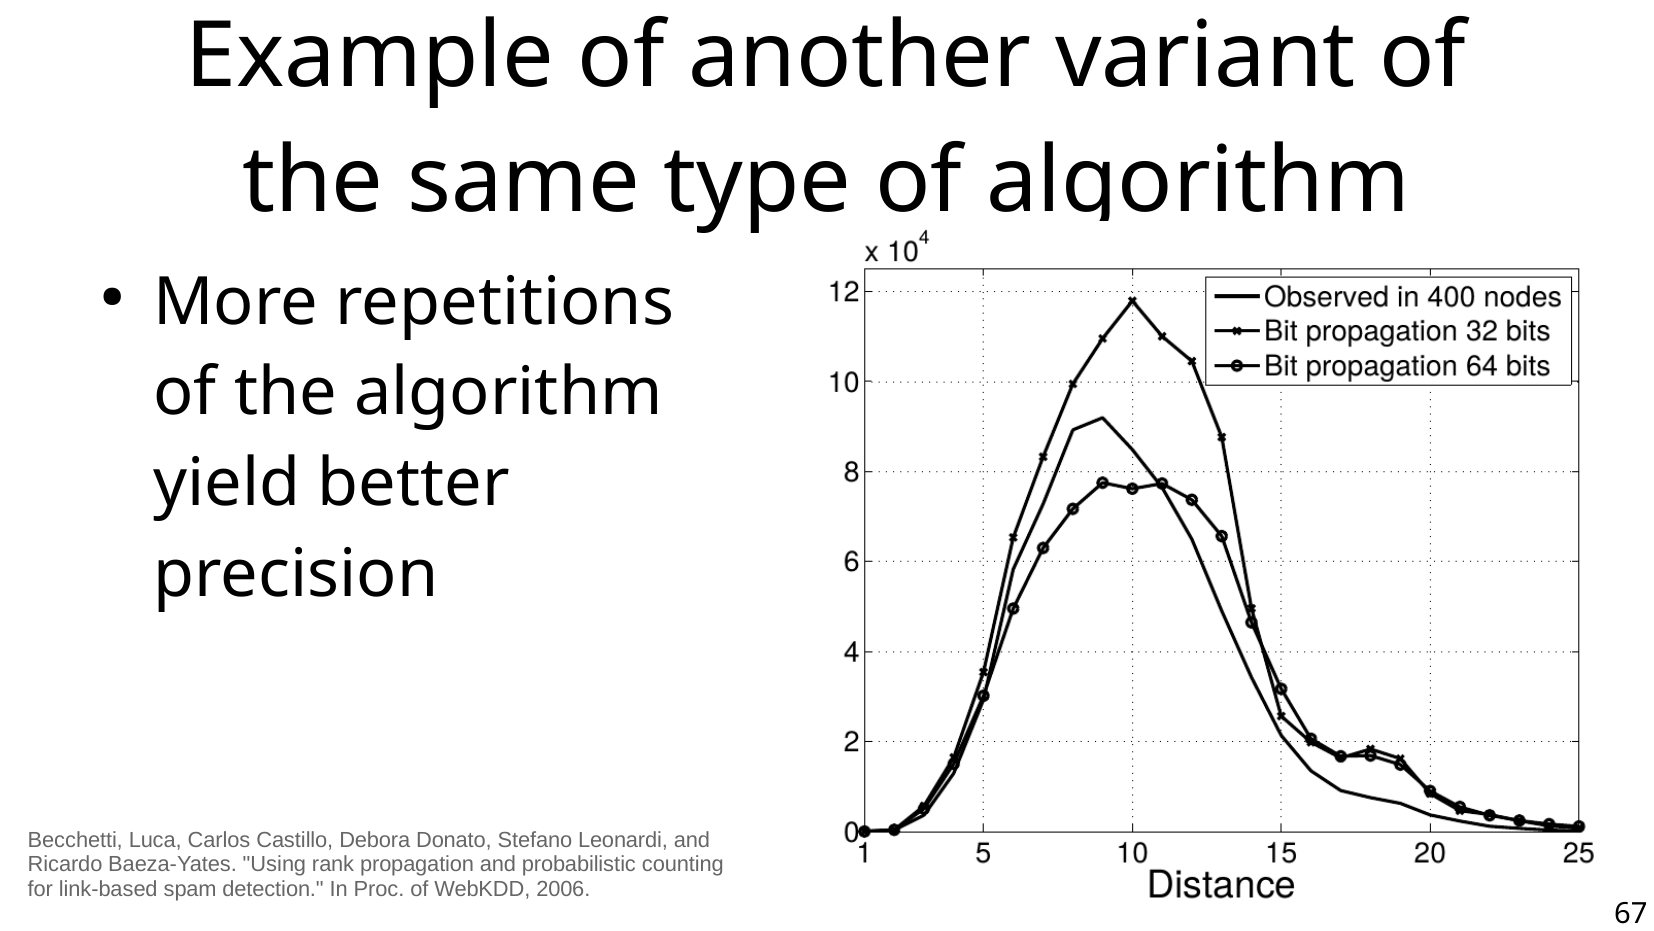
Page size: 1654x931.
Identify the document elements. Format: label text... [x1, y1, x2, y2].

picture [822, 221, 1603, 916]
title Example of another variant of the same type of algorithm [82, 1, 1571, 226]
text_box Becchetti, Luca, Carlos Castillo, Debora Donato, Stefano Leonardi, and Ricardo Baeza-Yates. "Using rank propagation and probabilistic counting for link-based spam detection." In Proc. of WebKDD, 2006. [12, 820, 763, 917]
list More repetitions of the algorithm yield better precision [82, 253, 745, 793]
